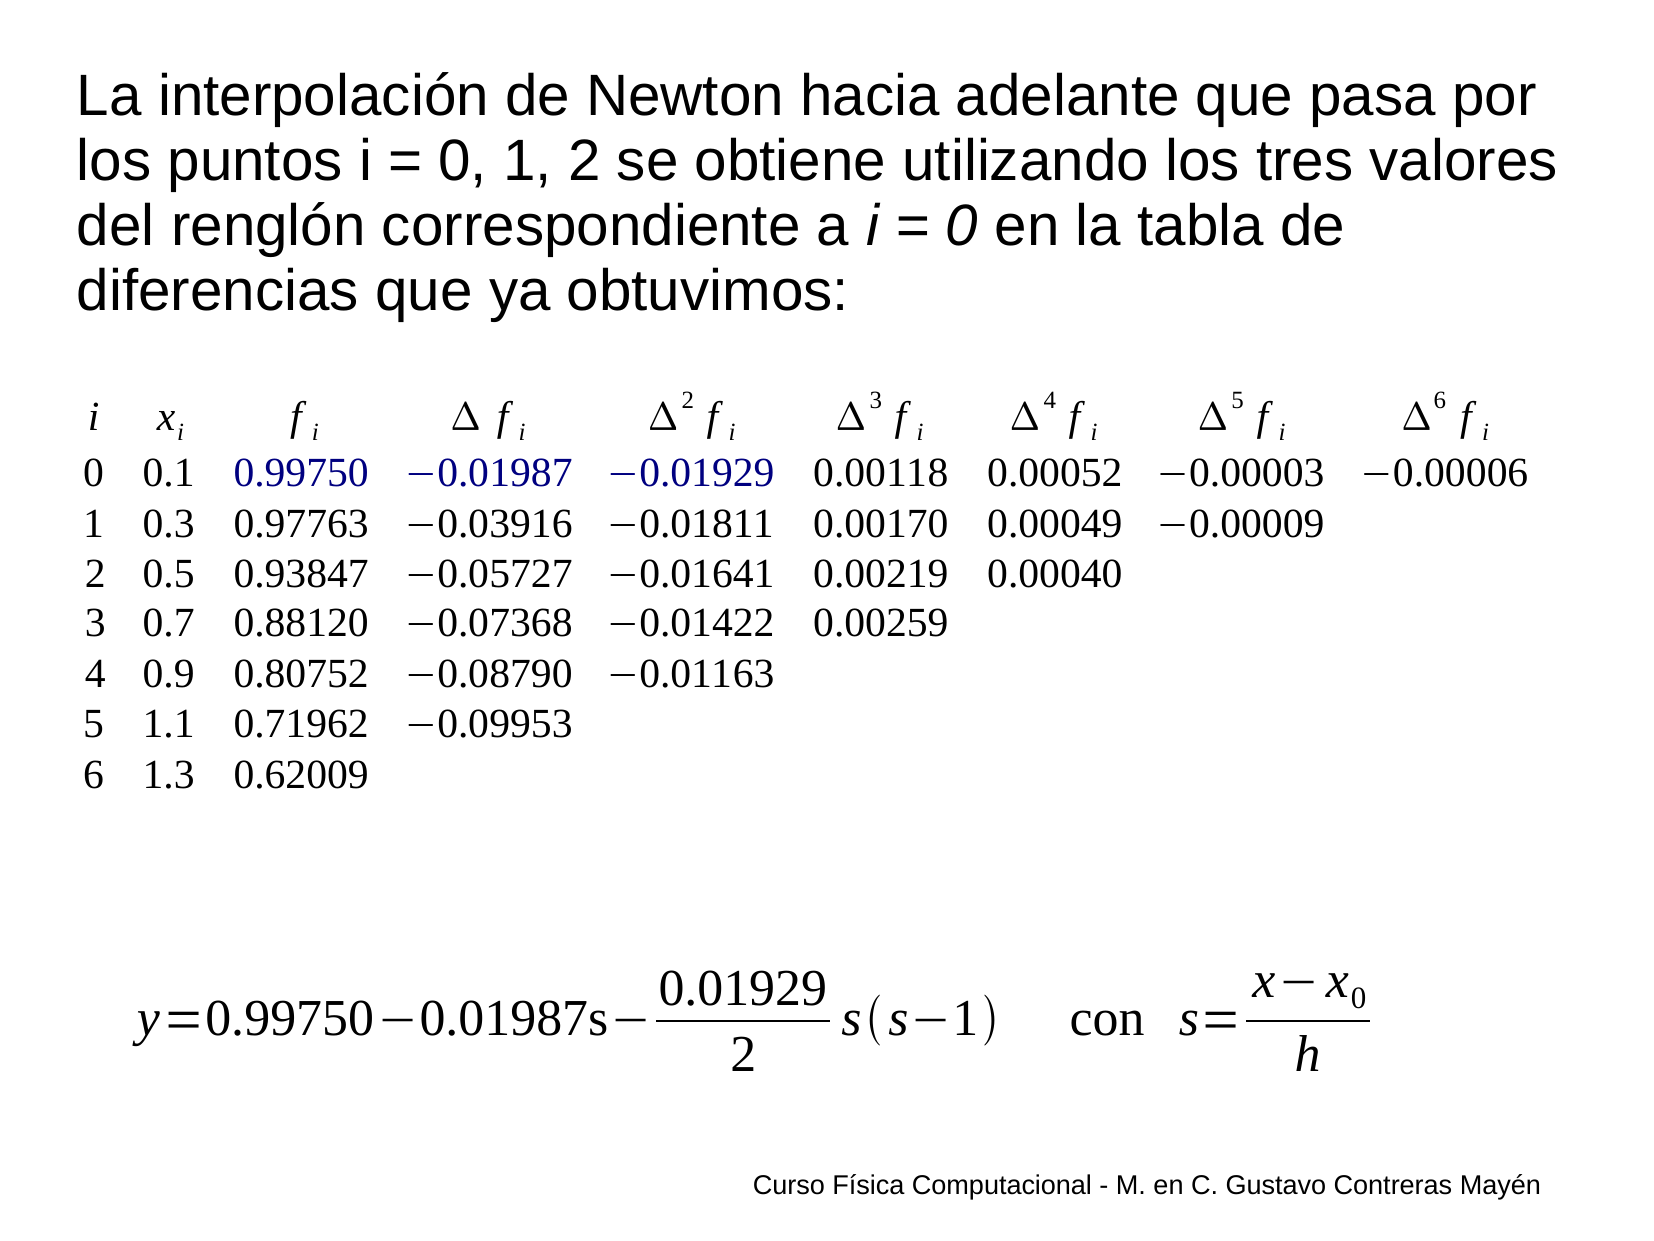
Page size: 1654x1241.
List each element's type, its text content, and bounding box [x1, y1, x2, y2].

chart [76, 383, 1535, 798]
chart [124, 950, 1379, 1083]
subtitle La interpolación de Newton hacia adelante que pasa por los puntos i = 0, 1, 2 se obtiene utilizando los tres valores del renglón correspondiente a i = 0 en la tabla de diferencias que ya obtuvimos: [76, 47, 1565, 339]
